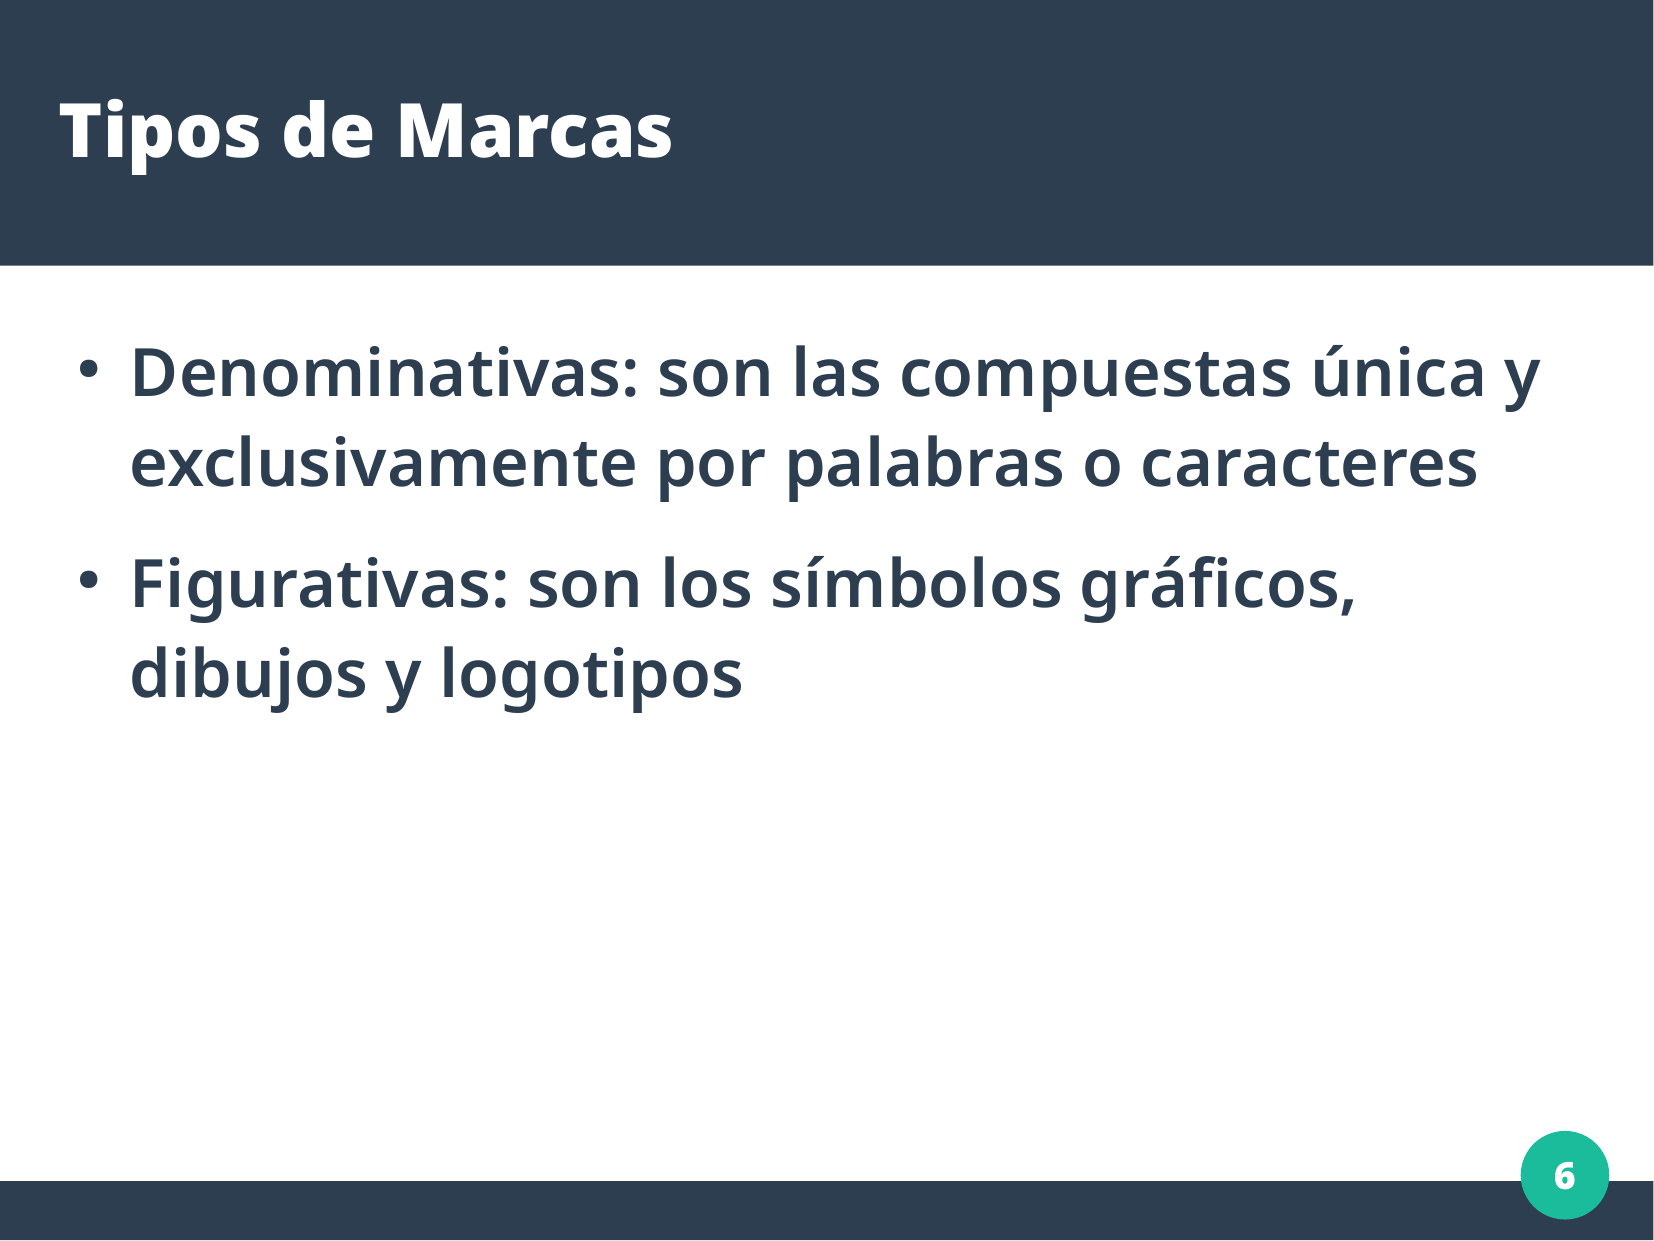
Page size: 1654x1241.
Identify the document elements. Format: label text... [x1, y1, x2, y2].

title Tipos de Marcas [59, 49, 1595, 207]
list Denominativas: son las compuestas única y exclusivamente por palabras o caracteres Figurativas: son los símbolos gráficos, dibujos y logotipos [59, 324, 1595, 1152]
